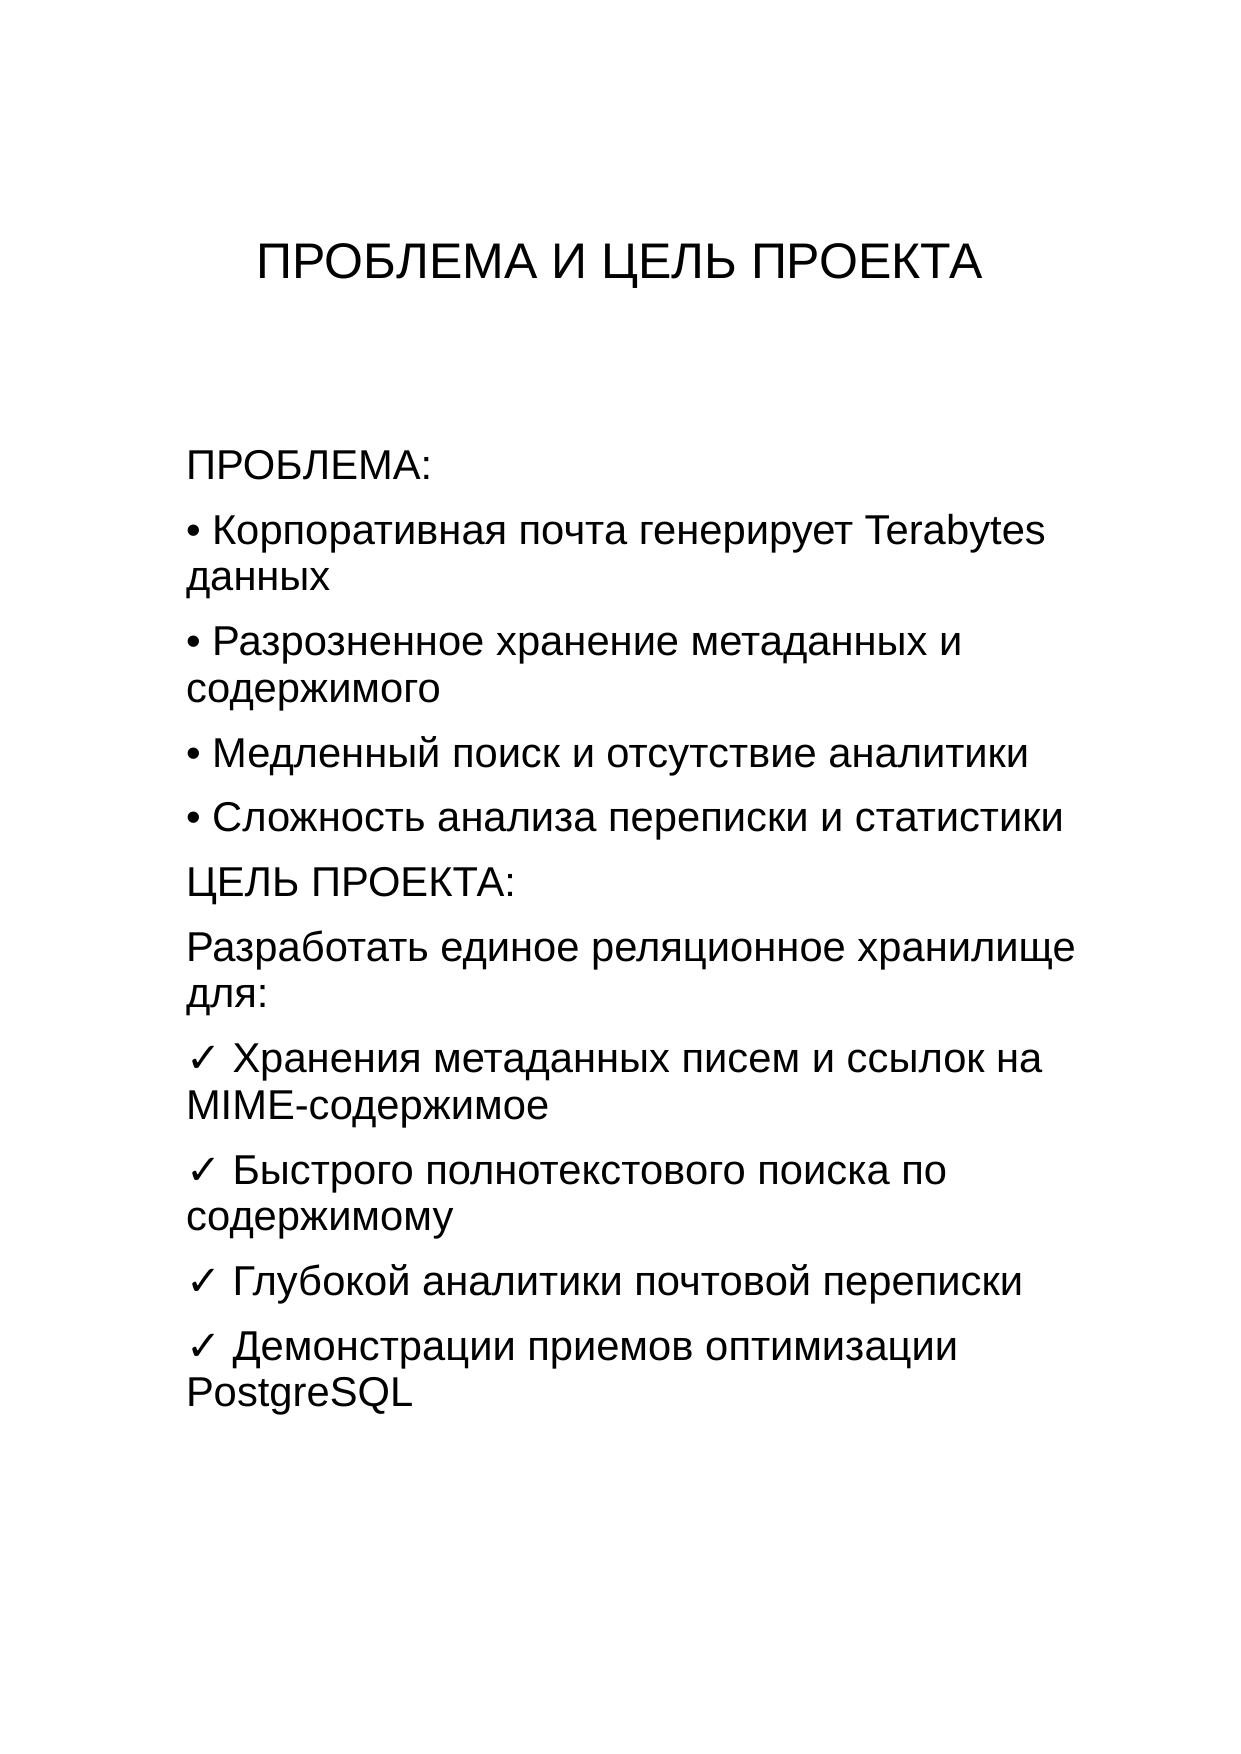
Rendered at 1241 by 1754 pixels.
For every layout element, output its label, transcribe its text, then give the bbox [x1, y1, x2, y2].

list ПРОБЛЕМА: • Корпоративная почта генерирует Terabytes данных • Разрозненное хранение метаданных и содержимого • Медленный поиск и отсутствие аналитики • Сложность анализа переписки и статистики ЦЕЛЬ ПРОЕКТА: Разработать единое реляционное хранилище для: ✓ Хранения метаданных писем и ссылок на MIME-содержимое ✓ Быстрого полнотекстового поиска по содержимому ✓ Глубокой аналитики почтовой переписки ✓ Демонстрации приемов оптимизации PostgreSQL [115, 441, 1125, 1522]
title ПРОБЛЕМА И ЦЕЛЬ ПРОЕКТА [115, 124, 1125, 398]
